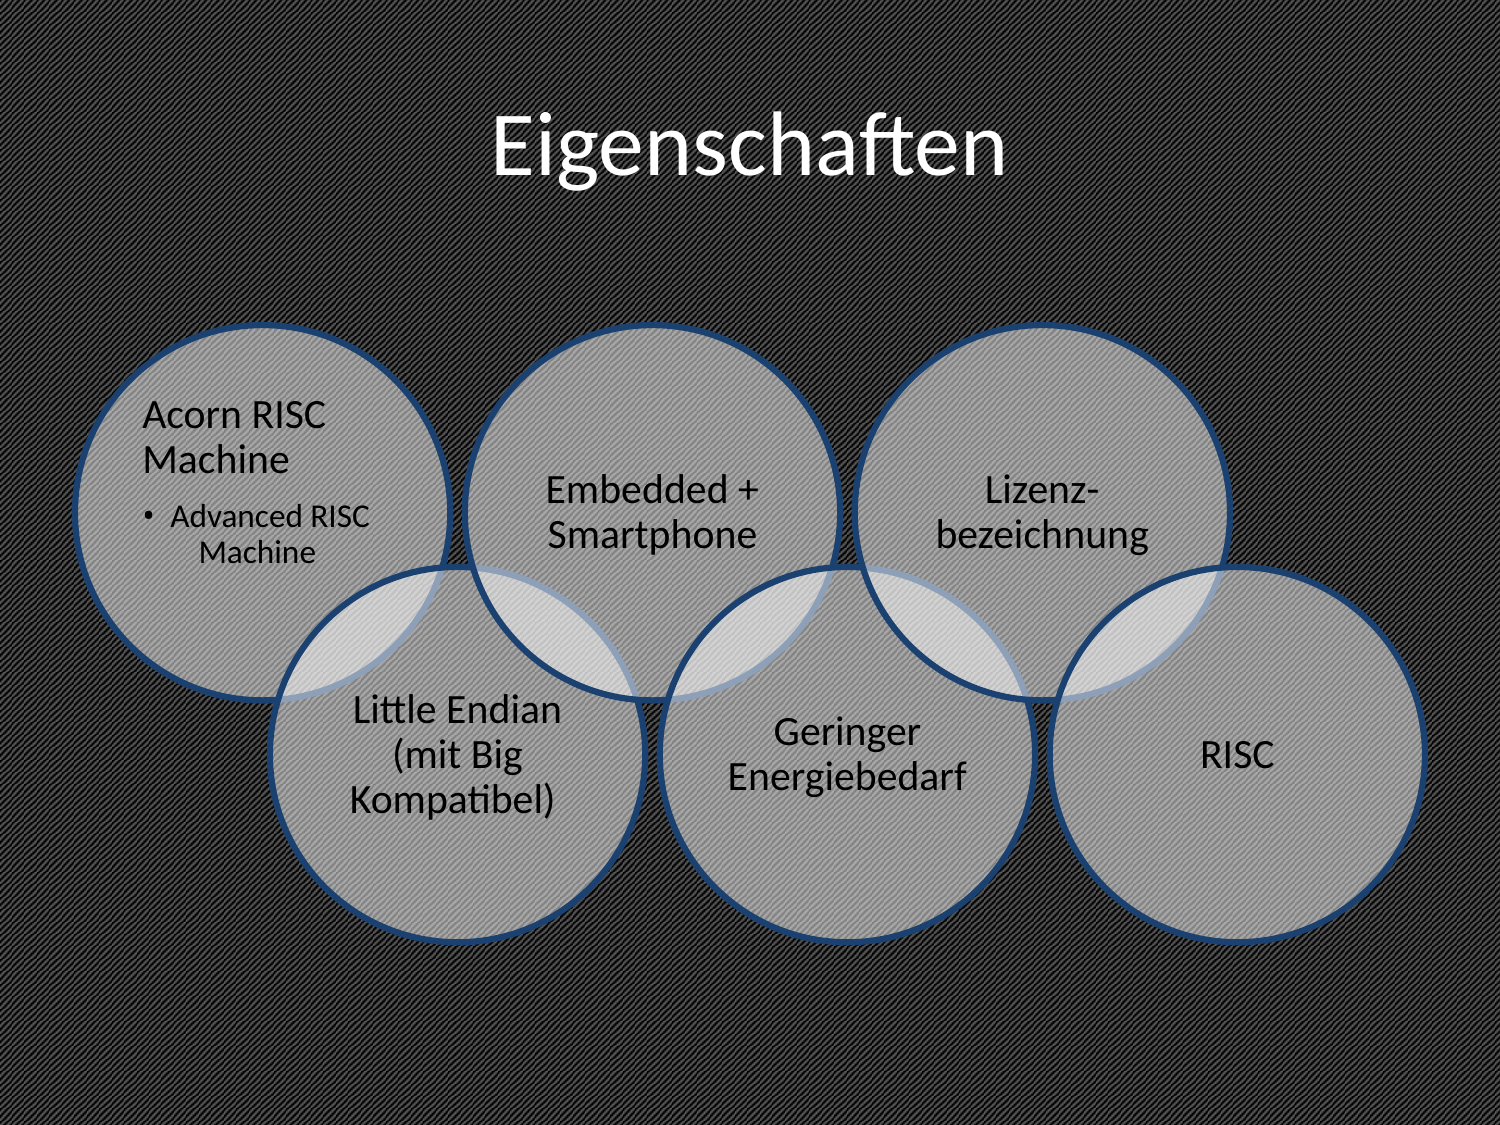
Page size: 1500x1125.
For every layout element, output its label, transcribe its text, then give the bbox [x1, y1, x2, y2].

text_box Acorn RISC Machine Advanced RISC Machine [74, 325, 451, 701]
text_box RISC [1049, 566, 1426, 943]
title Eigenschaften [75, 45, 1426, 233]
text_box Little Endian (mit Big Kompatibel) [269, 566, 646, 943]
text_box Embedded + Smartphone [464, 325, 841, 701]
text_box Lizenz-bezeichnung [854, 325, 1231, 701]
text_box Geringer Energiebedarf [659, 566, 1036, 943]
